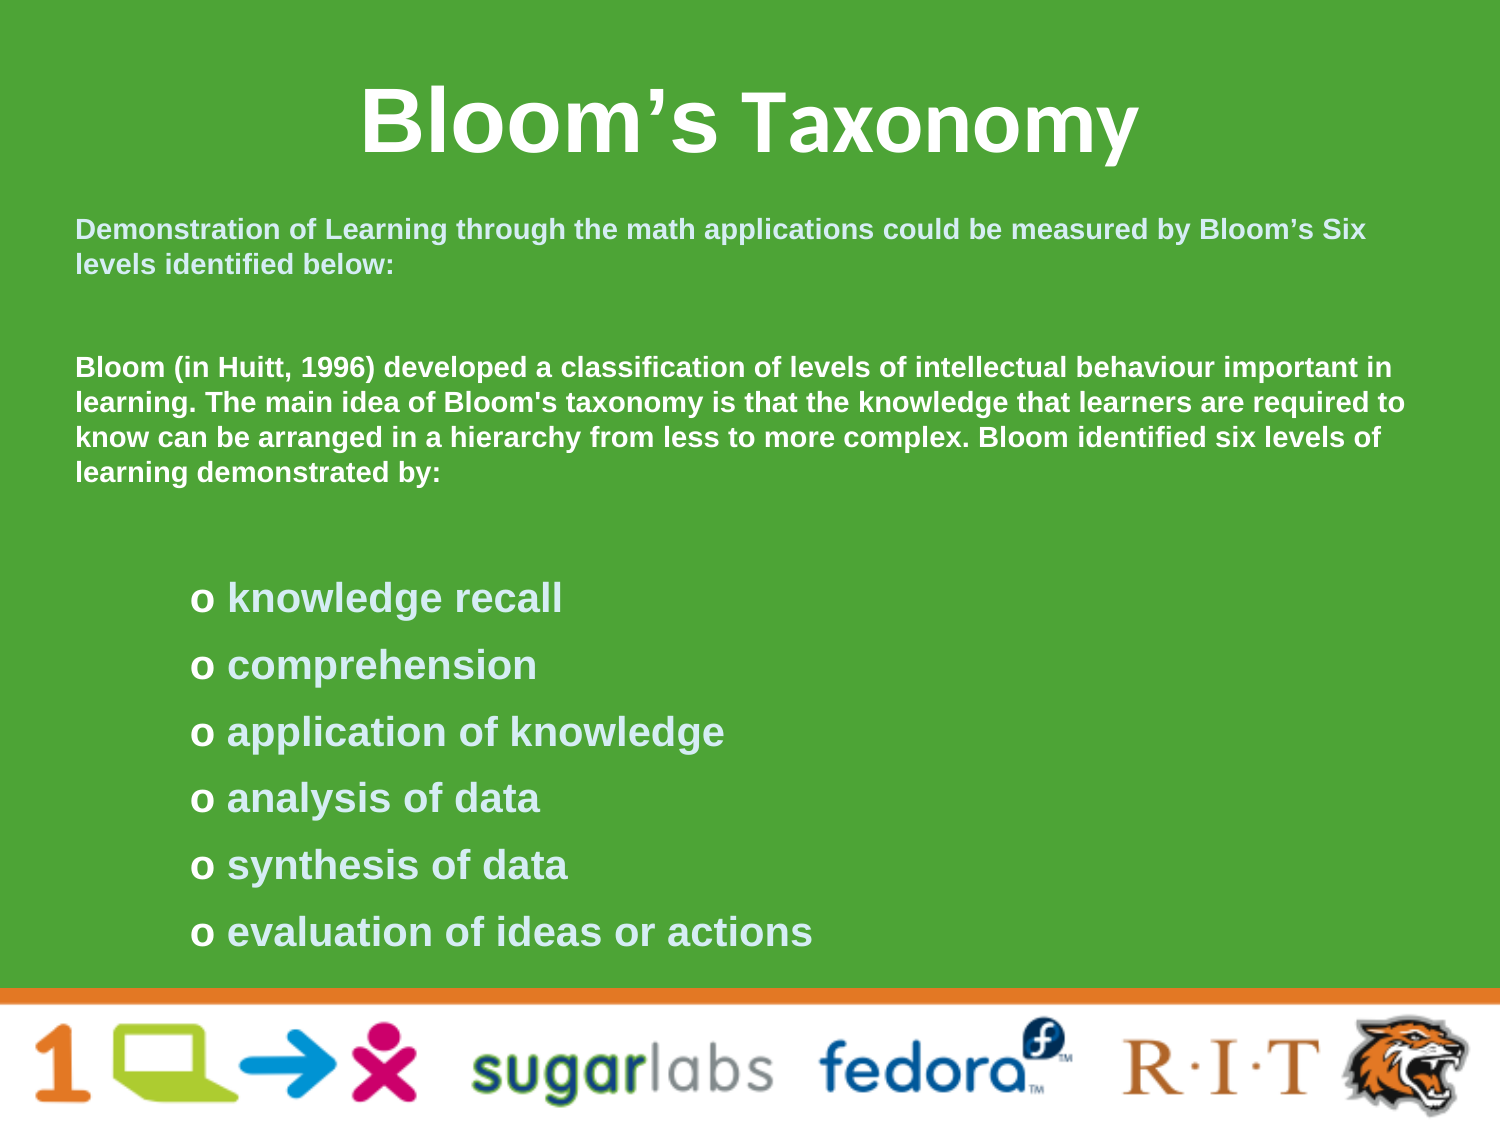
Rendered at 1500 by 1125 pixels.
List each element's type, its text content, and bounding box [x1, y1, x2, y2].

picture [0, 988, 1500, 1125]
title Bloom’s Taxonomy [75, 22, 1426, 209]
subtitle Demonstration of Learning through the math applications could be measured by Bloom’s Six levels identified below: Bloom (in Huitt, 1996) developed a classification of levels of intellectual behaviour important in learning. The main idea of Bloom's taxonomy is that the knowledge that learners are required to know can be arranged in a hierarchy from less to more complex. Bloom identified six levels of learning demonstrated by: o knowledge recall o comprehension o application of knowledge o analysis of data o synthesis of data o evaluation of ideas or actions [75, 209, 1426, 955]
